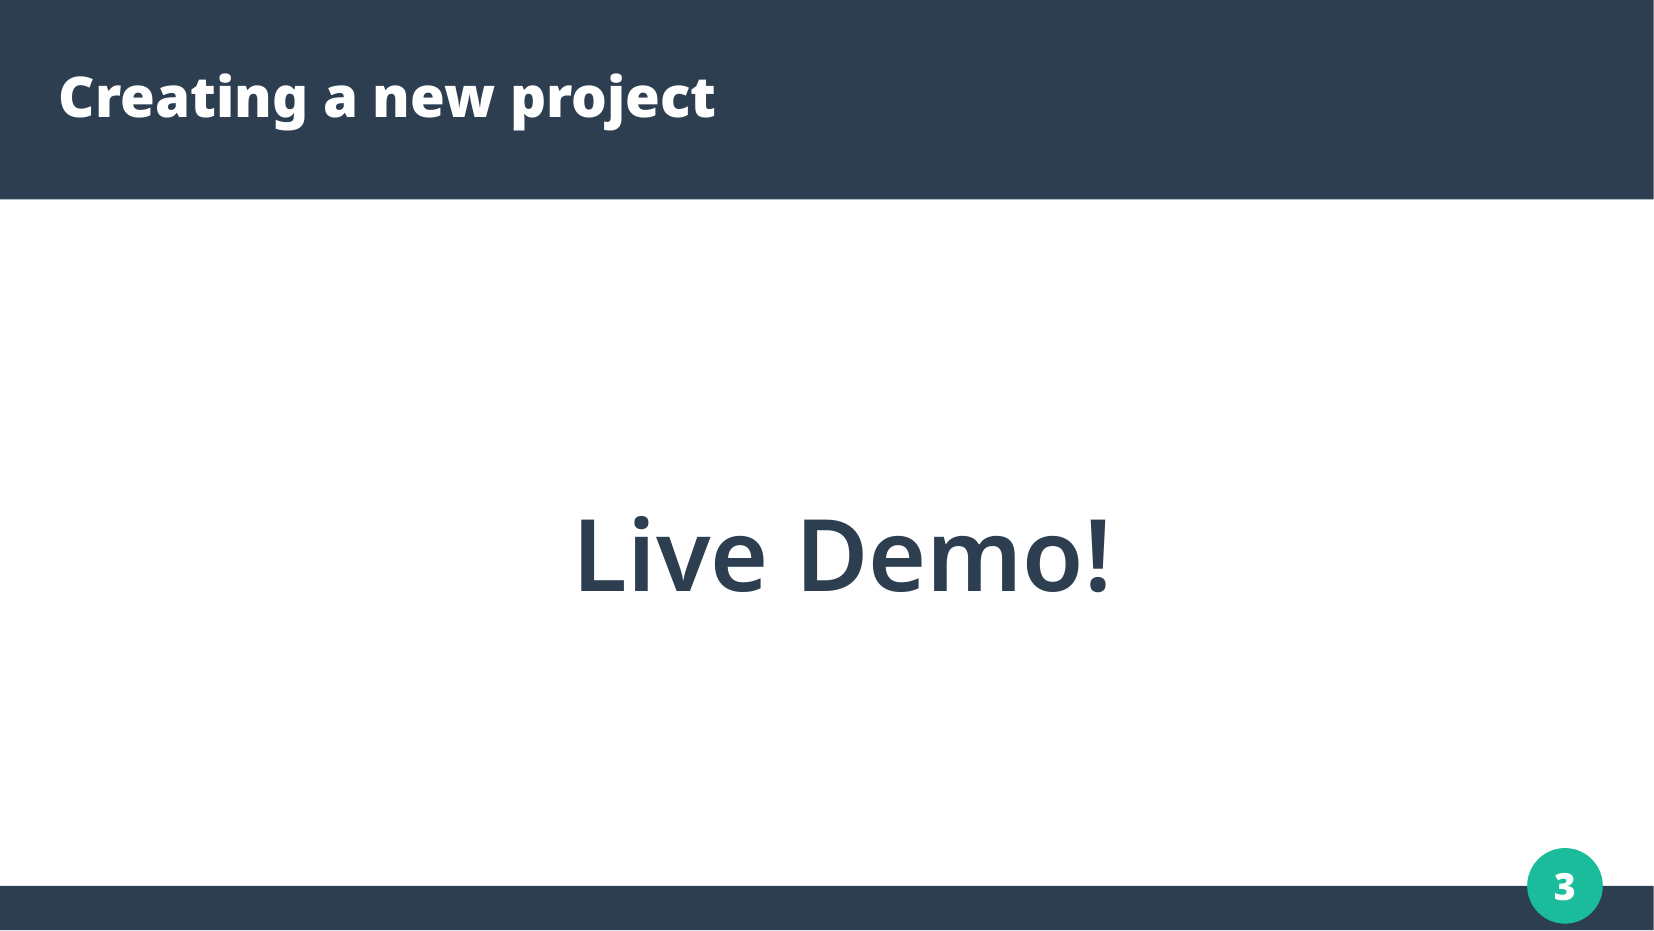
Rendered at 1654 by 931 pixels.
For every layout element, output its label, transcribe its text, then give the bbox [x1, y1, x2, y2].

list Live Demo! [39, 242, 1576, 863]
title Creating a new project [59, 37, 1595, 156]
